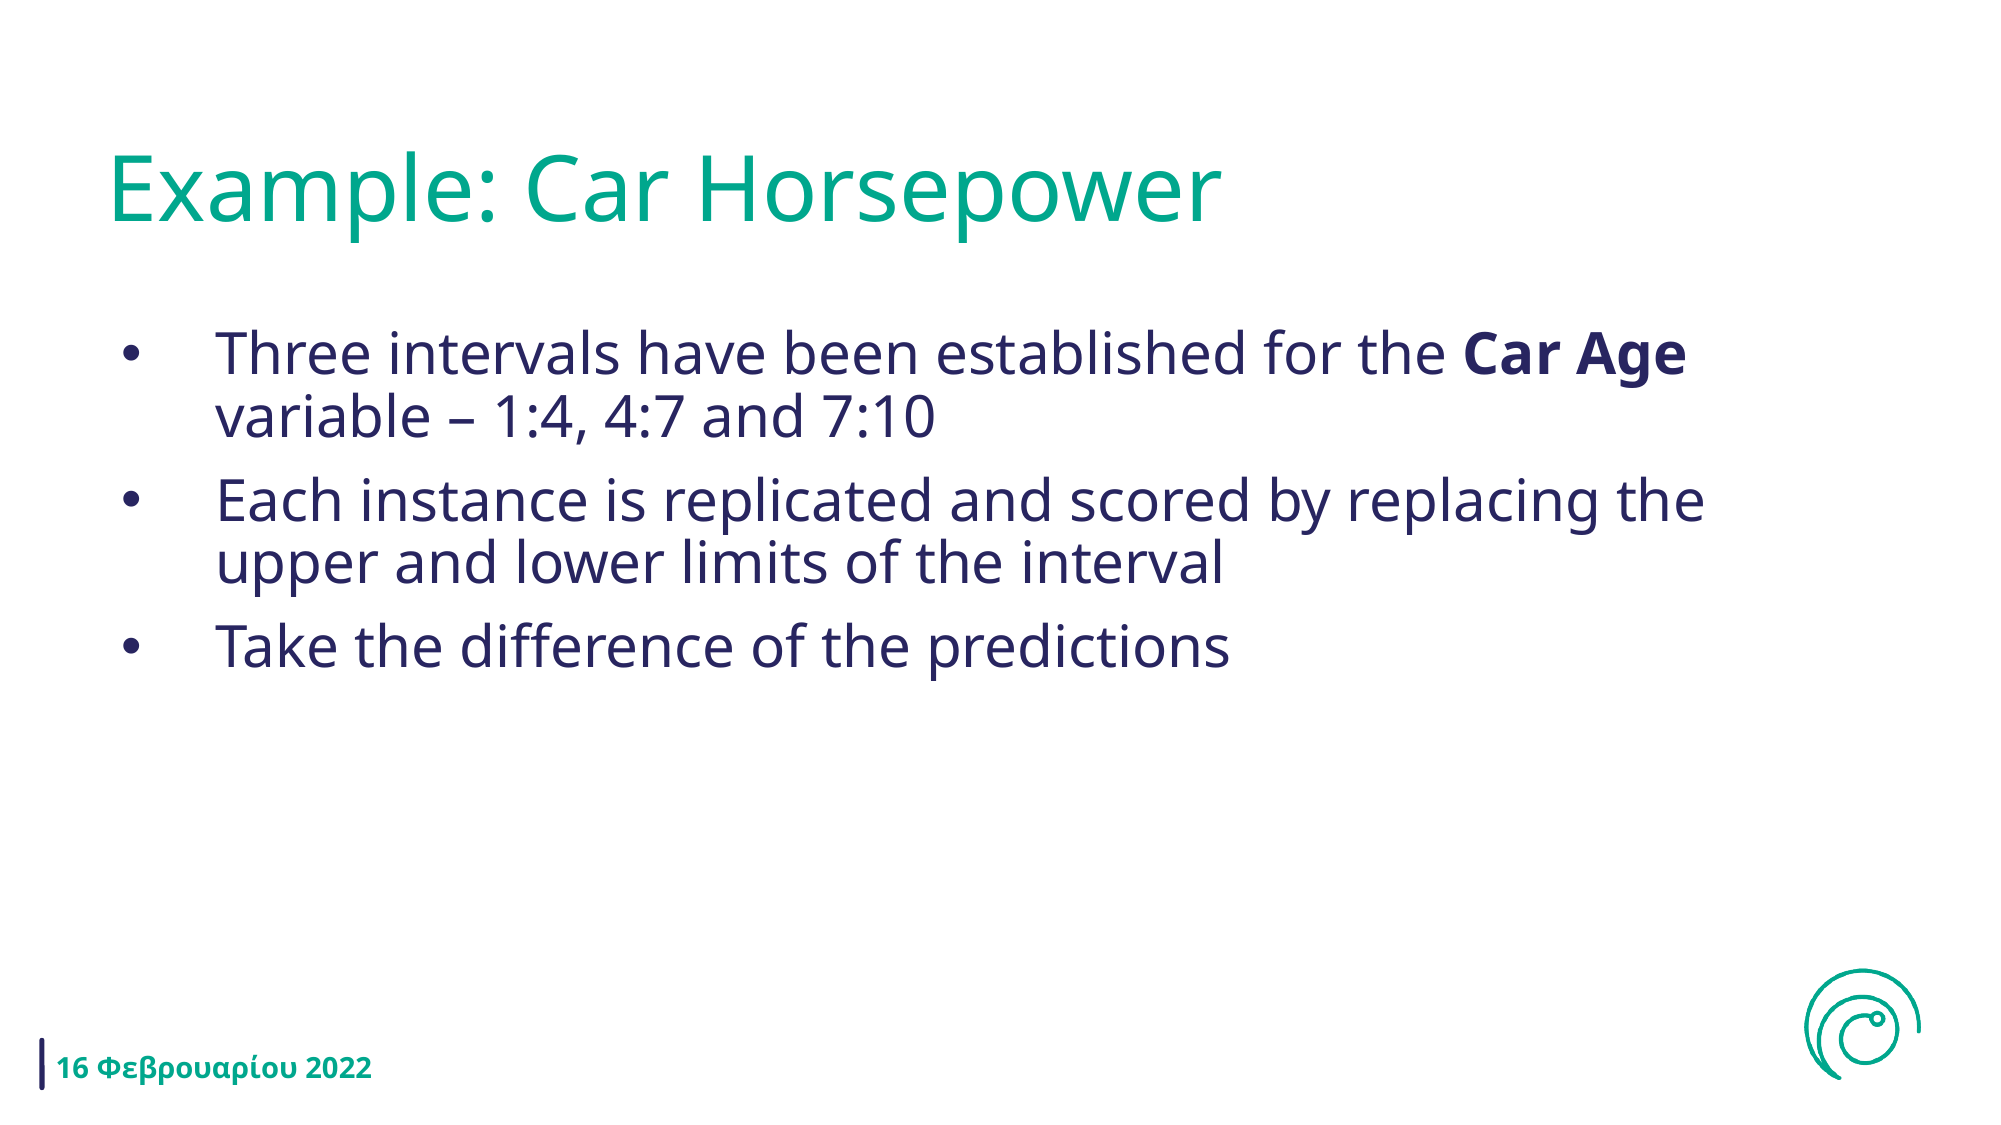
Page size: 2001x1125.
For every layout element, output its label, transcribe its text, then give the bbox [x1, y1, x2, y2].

list Three intervals have been established for the Car Age variable – 1:4, 4:7 and 7:10 Each instance is replicated and scored by replacing the upper and lower limits of the interval Take the difference of the predictions [106, 316, 1879, 1031]
picture [1804, 968, 1921, 1080]
title Example: Car Horsepower [91, 82, 1876, 300]
